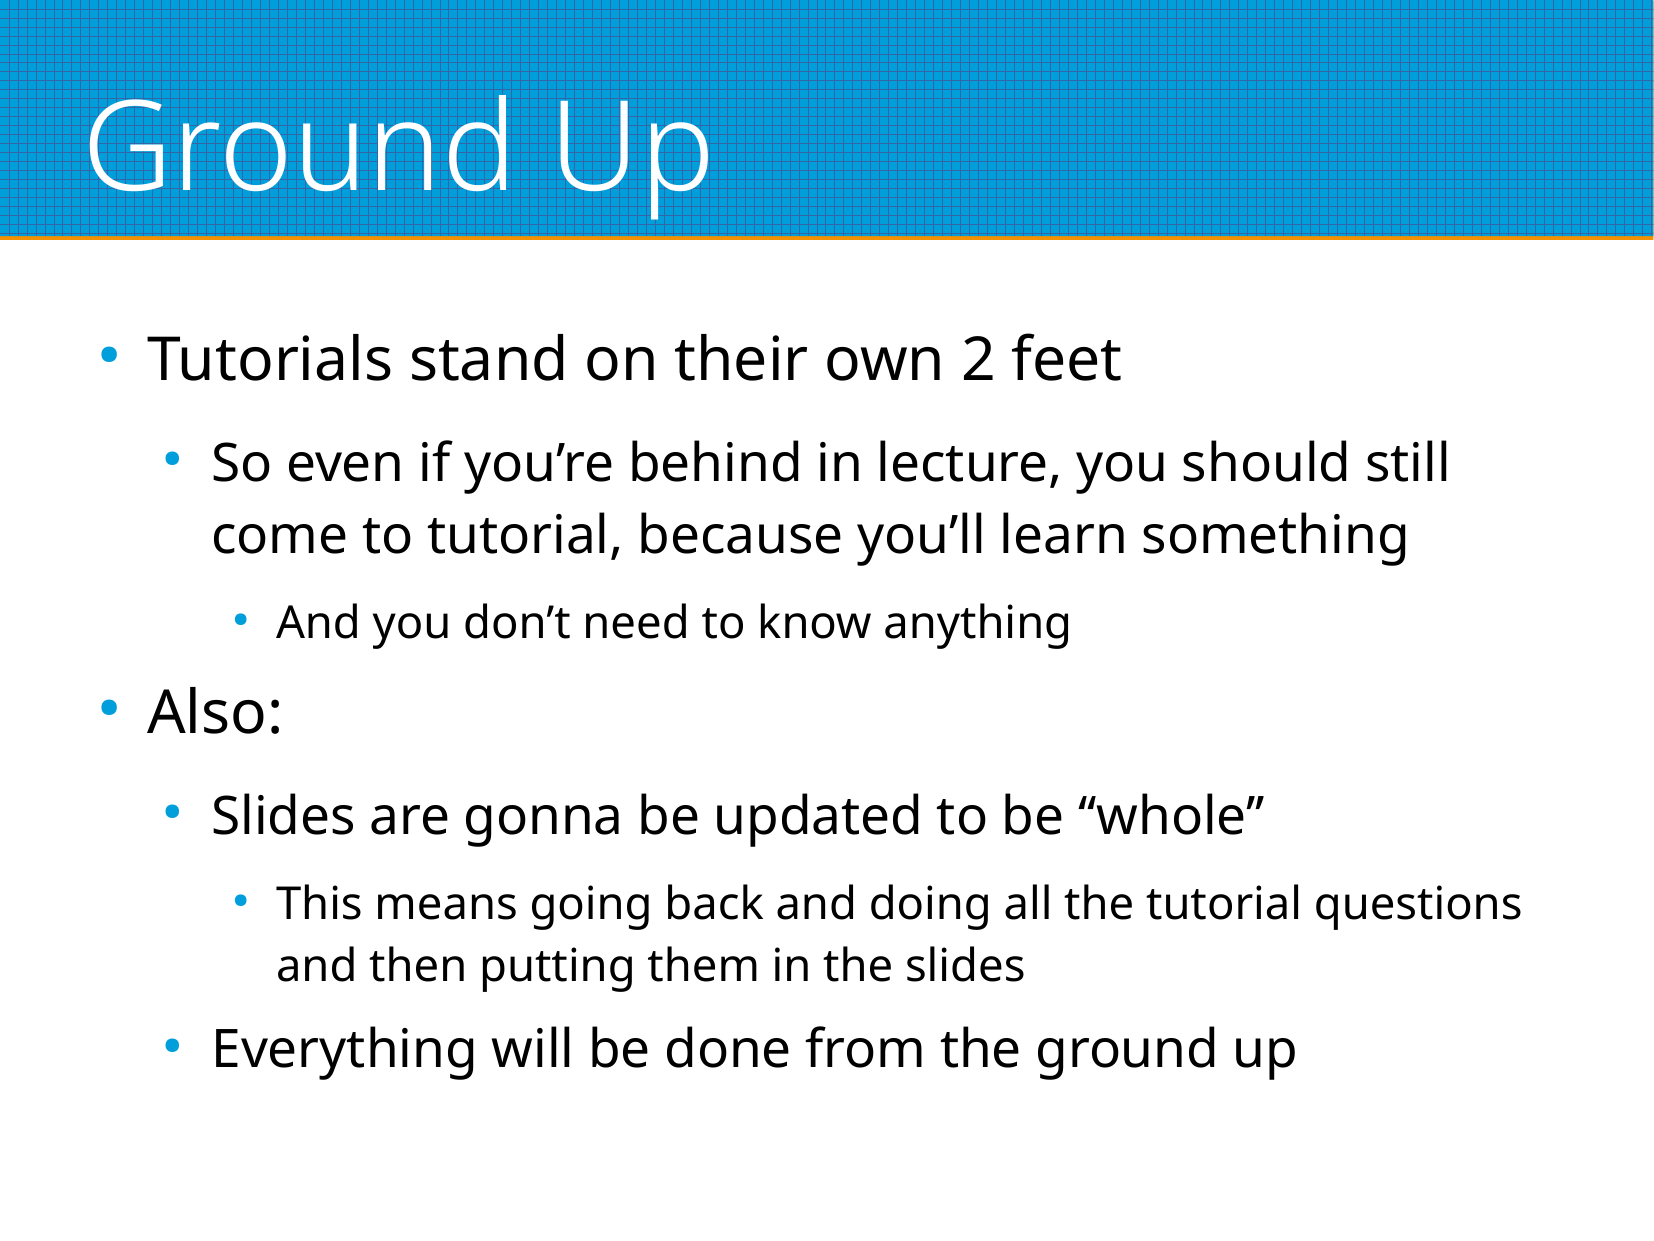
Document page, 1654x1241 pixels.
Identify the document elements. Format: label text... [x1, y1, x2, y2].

list Tutorials stand on their own 2 feet So even if you’re behind in lecture, you should still come to tutorial, because you’ll learn something And you don’t need to know anything Also: Slides are gonna be updated to be ‘‘whole’’ This means going back and doing all the tutorial questions and then putting them in the slides Everything will be done from the ground up [82, 314, 1563, 1093]
title Ground Up [82, 19, 1571, 227]
